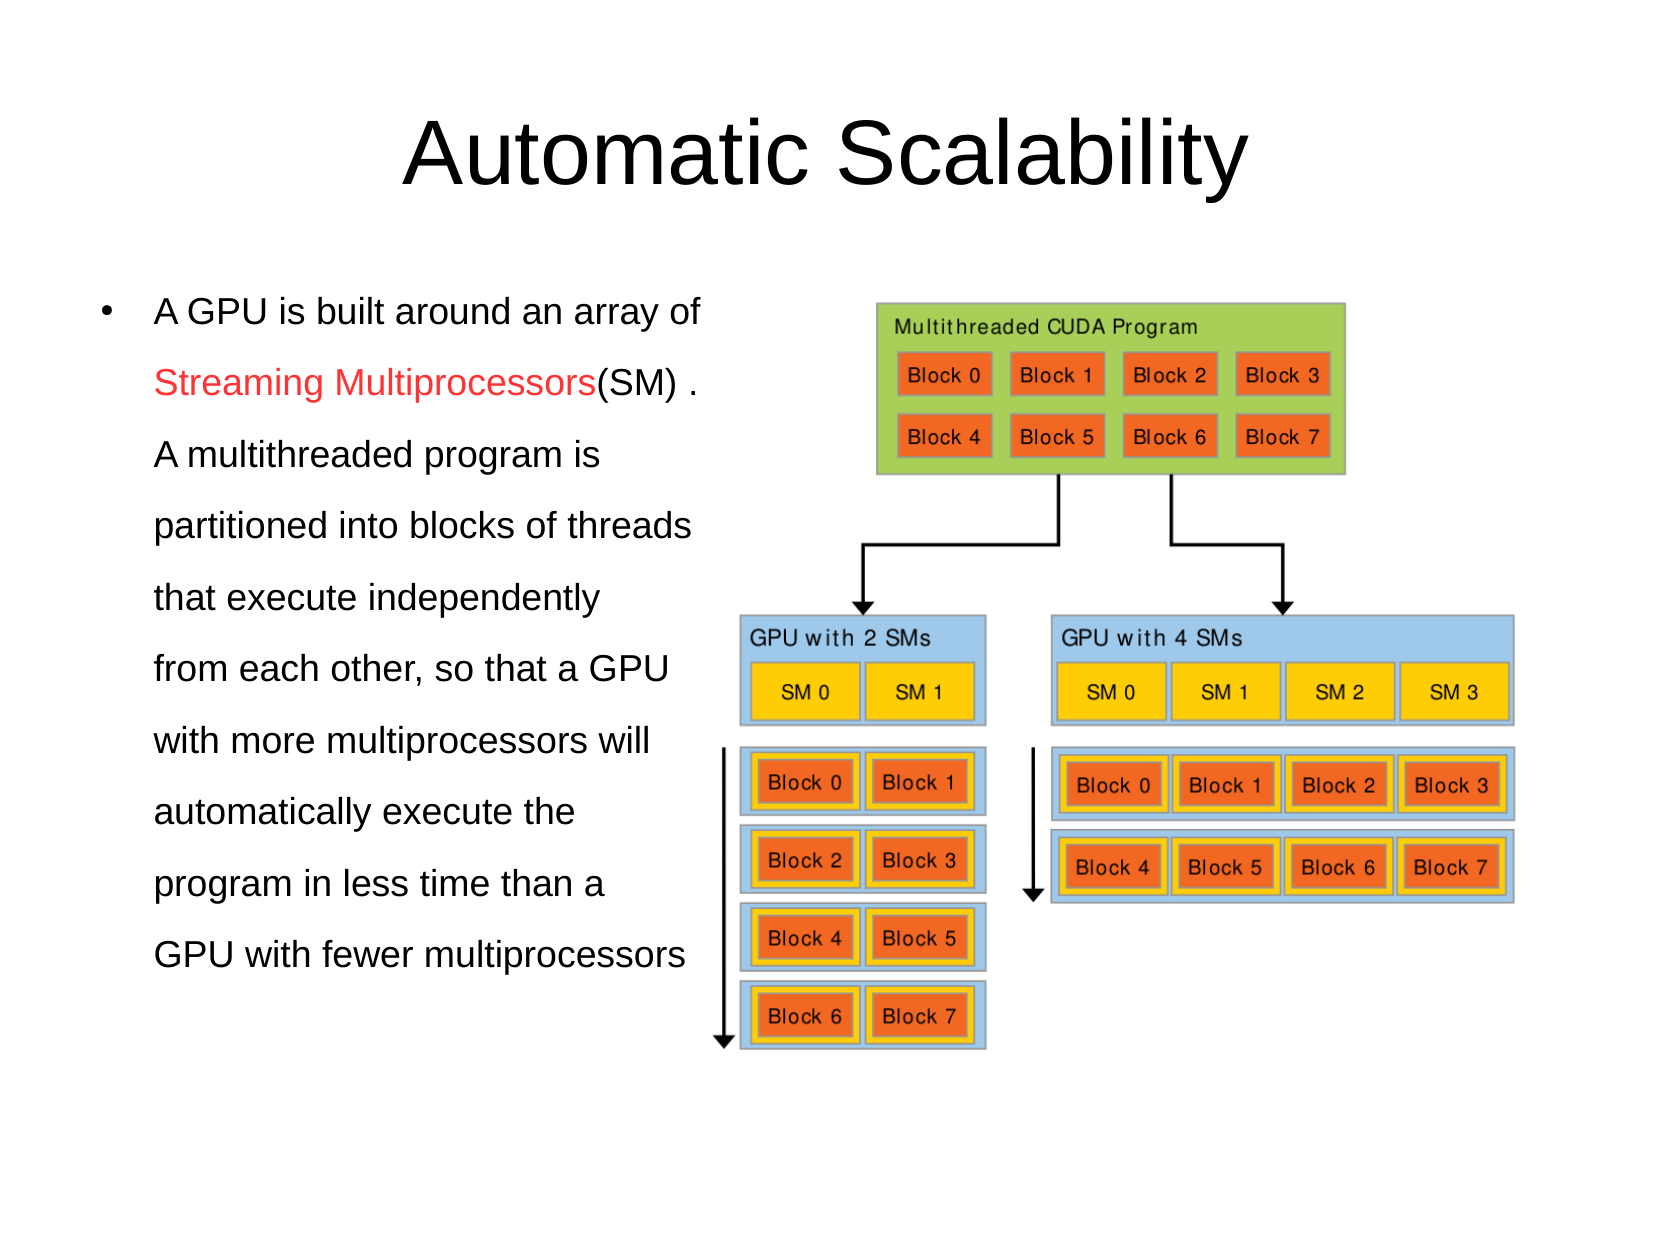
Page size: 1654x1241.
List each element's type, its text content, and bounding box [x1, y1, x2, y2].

list A GPU is built around an array of Streaming Multiprocessors(SM) . A multithreaded program is partitioned into blocks of threads that execute independently from each other, so that a GPU with more multiprocessors will automatically execute the program in less time than a GPU with fewer multiprocessors [82, 290, 1571, 1096]
title Automatic Scalability [82, 49, 1571, 257]
picture [701, 278, 1540, 1069]
